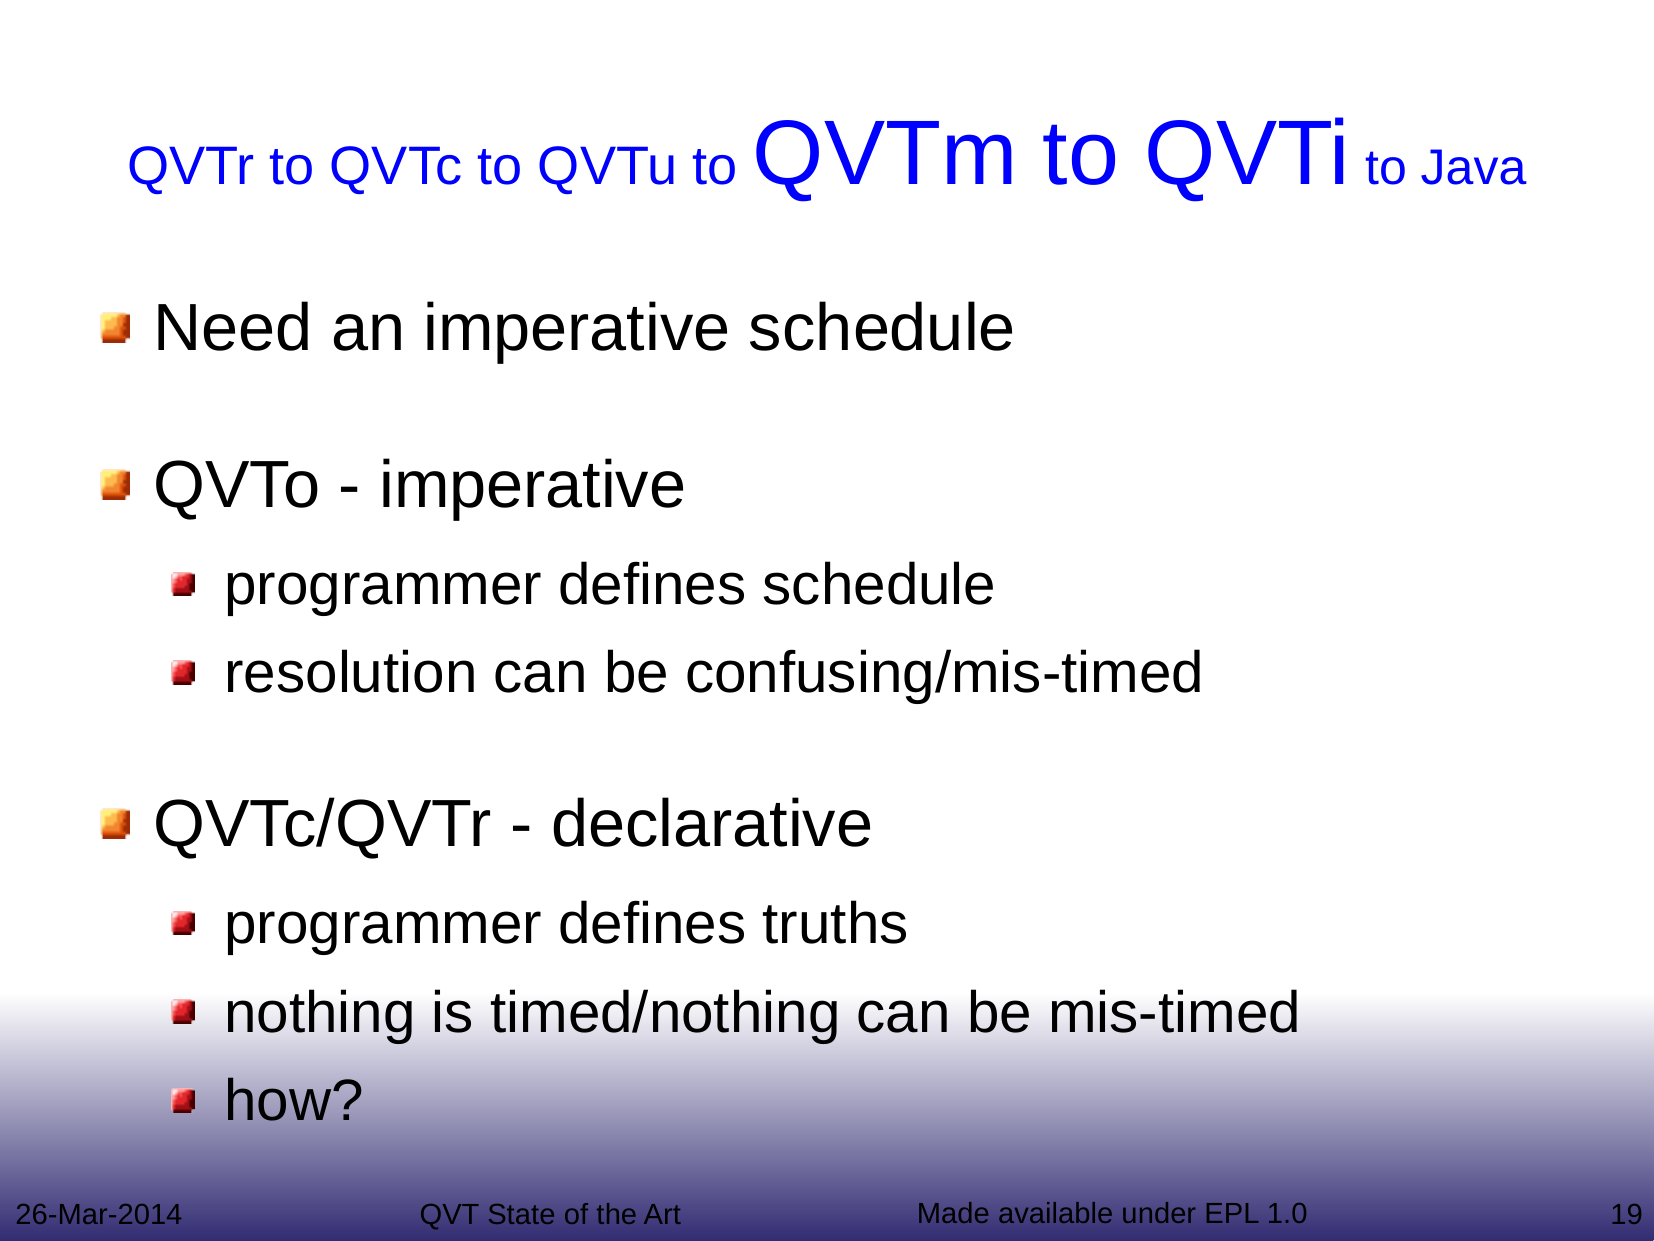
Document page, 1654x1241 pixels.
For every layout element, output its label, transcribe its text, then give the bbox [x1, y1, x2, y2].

title QVTr to QVTc to QVTu to QVTm to QVTi to Java [82, 49, 1571, 257]
list Need an imperative schedule QVTo - imperative programmer defines schedule resolution can be confusing/mis-timed QVTc/QVTr - declarative programmer defines truths nothing is timed/nothing can be mis-timed how? [82, 290, 1571, 1132]
